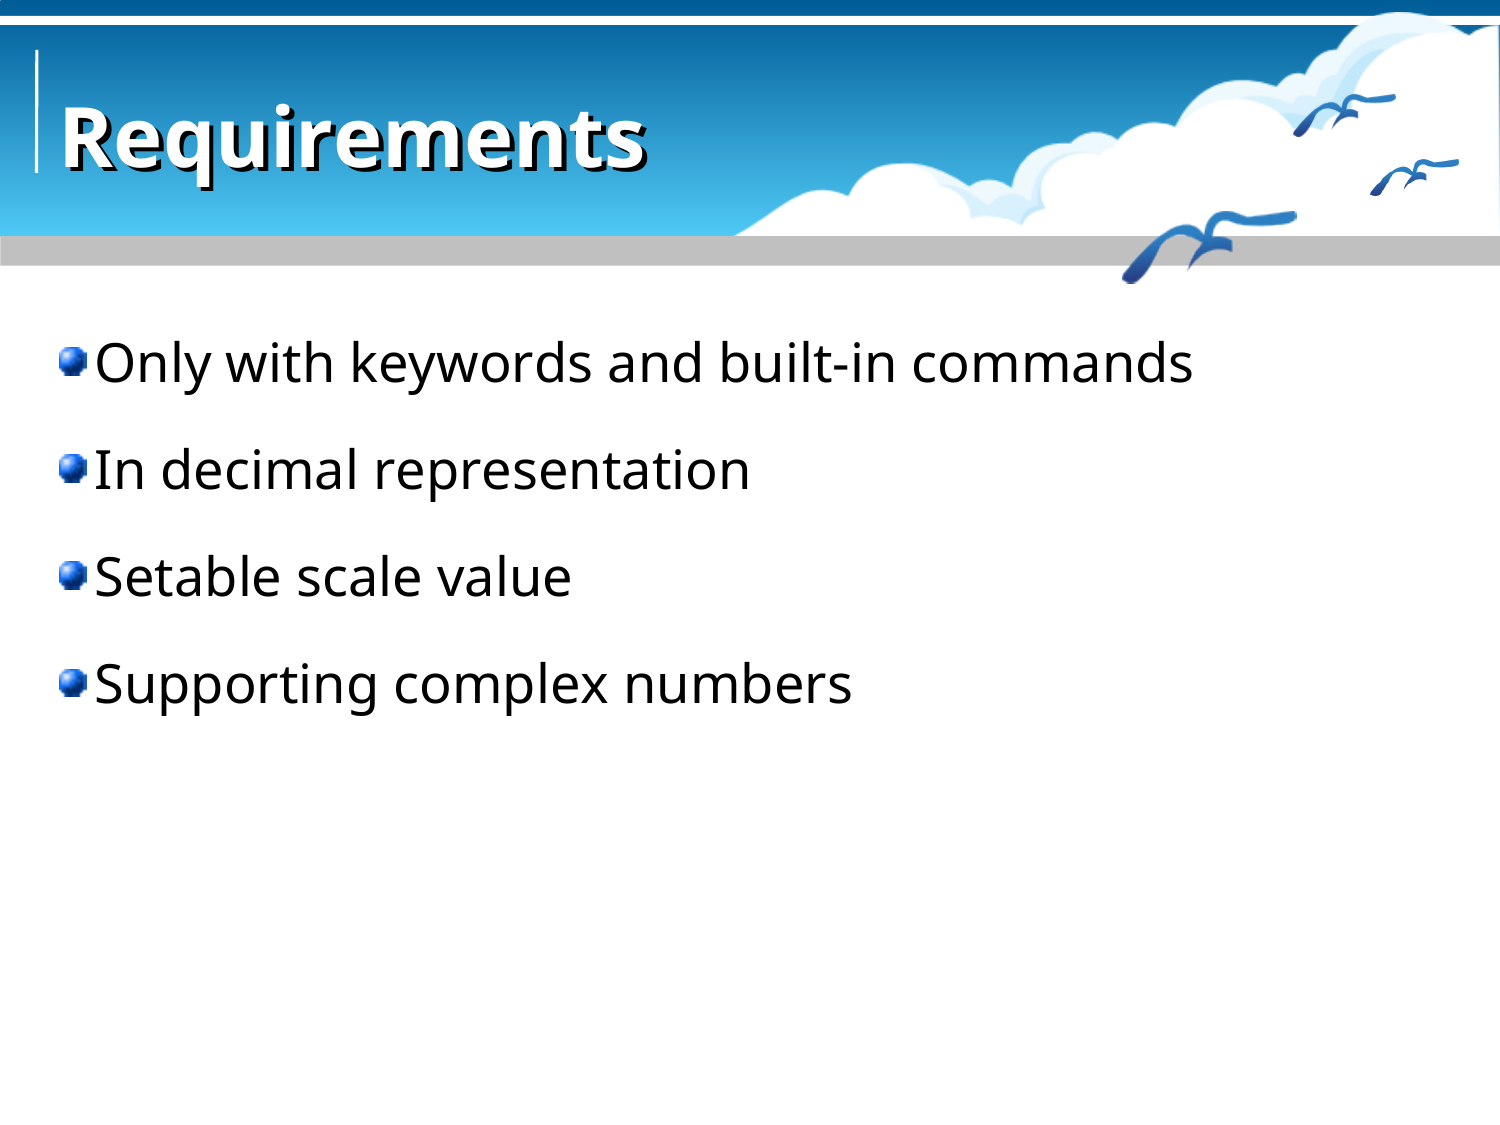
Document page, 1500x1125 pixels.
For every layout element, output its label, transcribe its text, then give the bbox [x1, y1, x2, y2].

title Requirements [59, 86, 1465, 186]
picture [730, 12, 1500, 284]
list Only with keywords and built-in commands In decimal representation Setable scale value Supporting complex numbers [59, 324, 1447, 1105]
